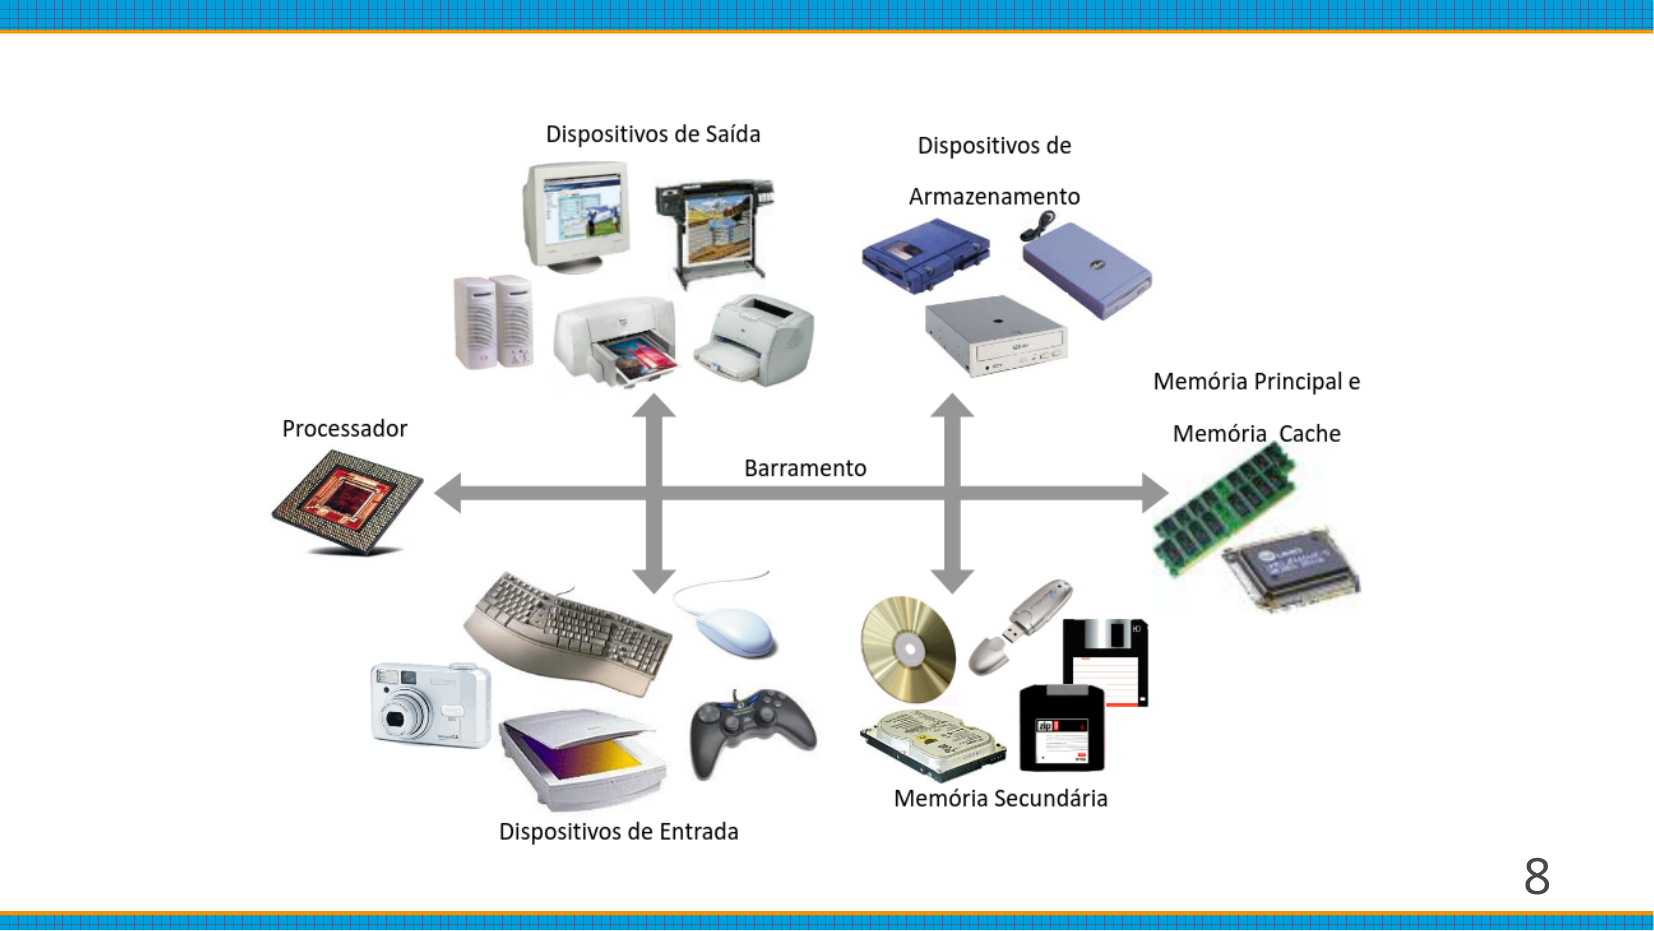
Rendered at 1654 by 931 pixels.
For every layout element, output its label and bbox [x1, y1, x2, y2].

picture [206, 44, 1438, 892]
